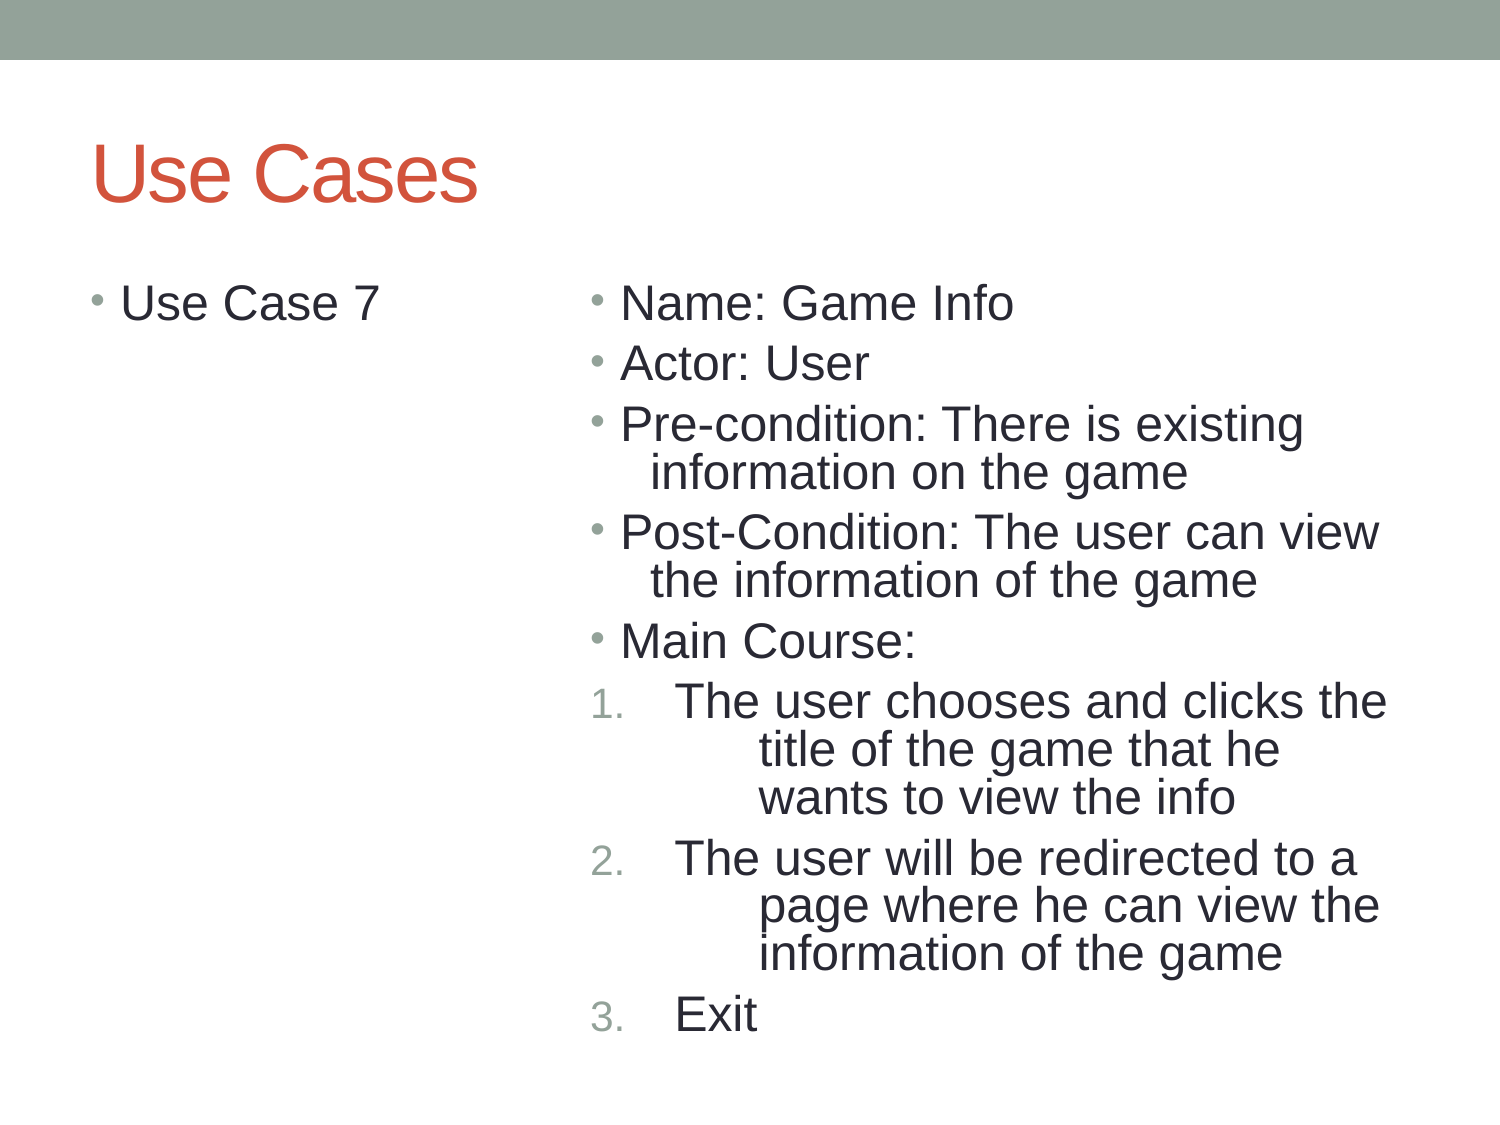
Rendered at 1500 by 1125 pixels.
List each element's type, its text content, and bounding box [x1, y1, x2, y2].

title Use Cases [75, 87, 1426, 251]
list Use Case 7 [75, 274, 550, 1049]
list Name: Game Info Actor: User Pre-condition: There is existing information on the game Post-Condition: The user can view the information of the game Main Course: The user chooses and clicks the title of the game that he wants to view the info The user will be redirected to a page where he can view the information of the game Exit [575, 274, 1426, 1088]
